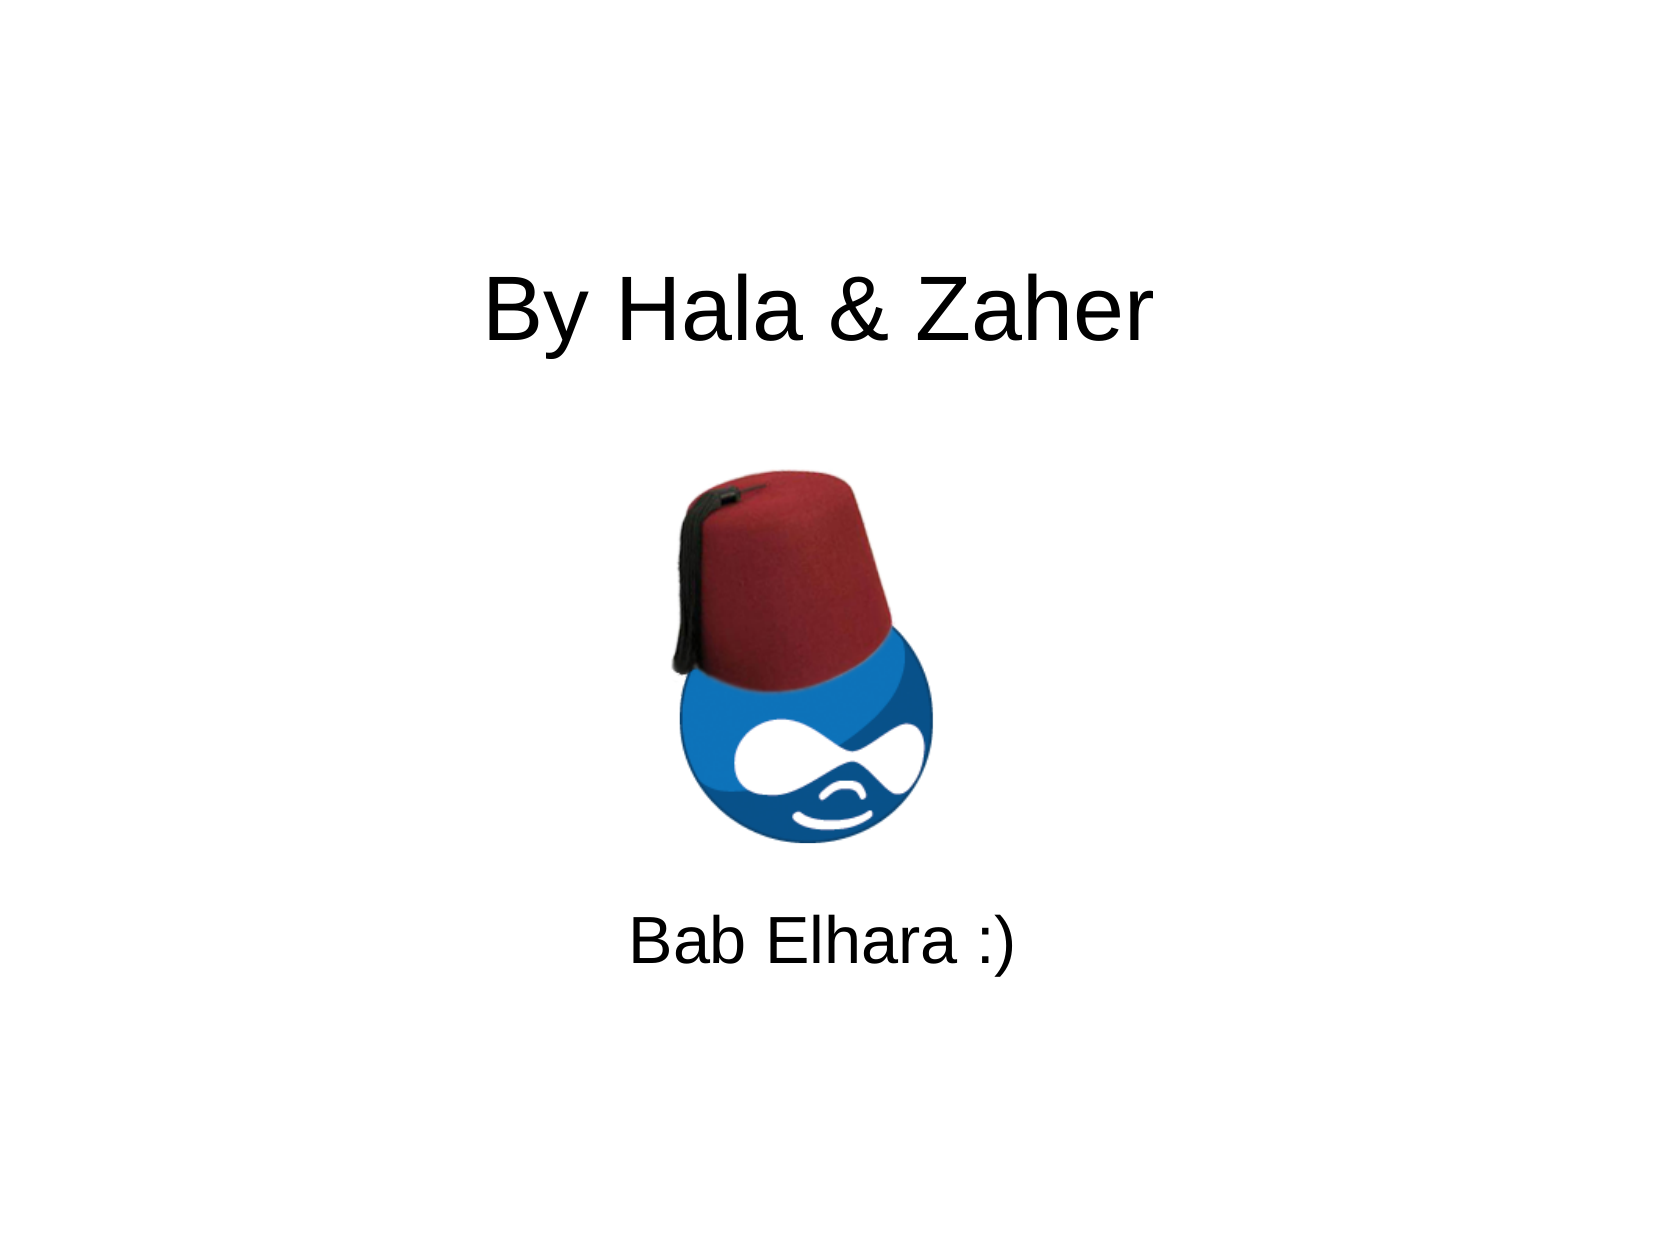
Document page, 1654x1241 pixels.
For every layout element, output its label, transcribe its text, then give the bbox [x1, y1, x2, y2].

list Bab Elhara :) [450, 902, 1126, 1013]
picture [600, 412, 985, 902]
title By Hala & Zaher [75, 205, 1564, 413]
